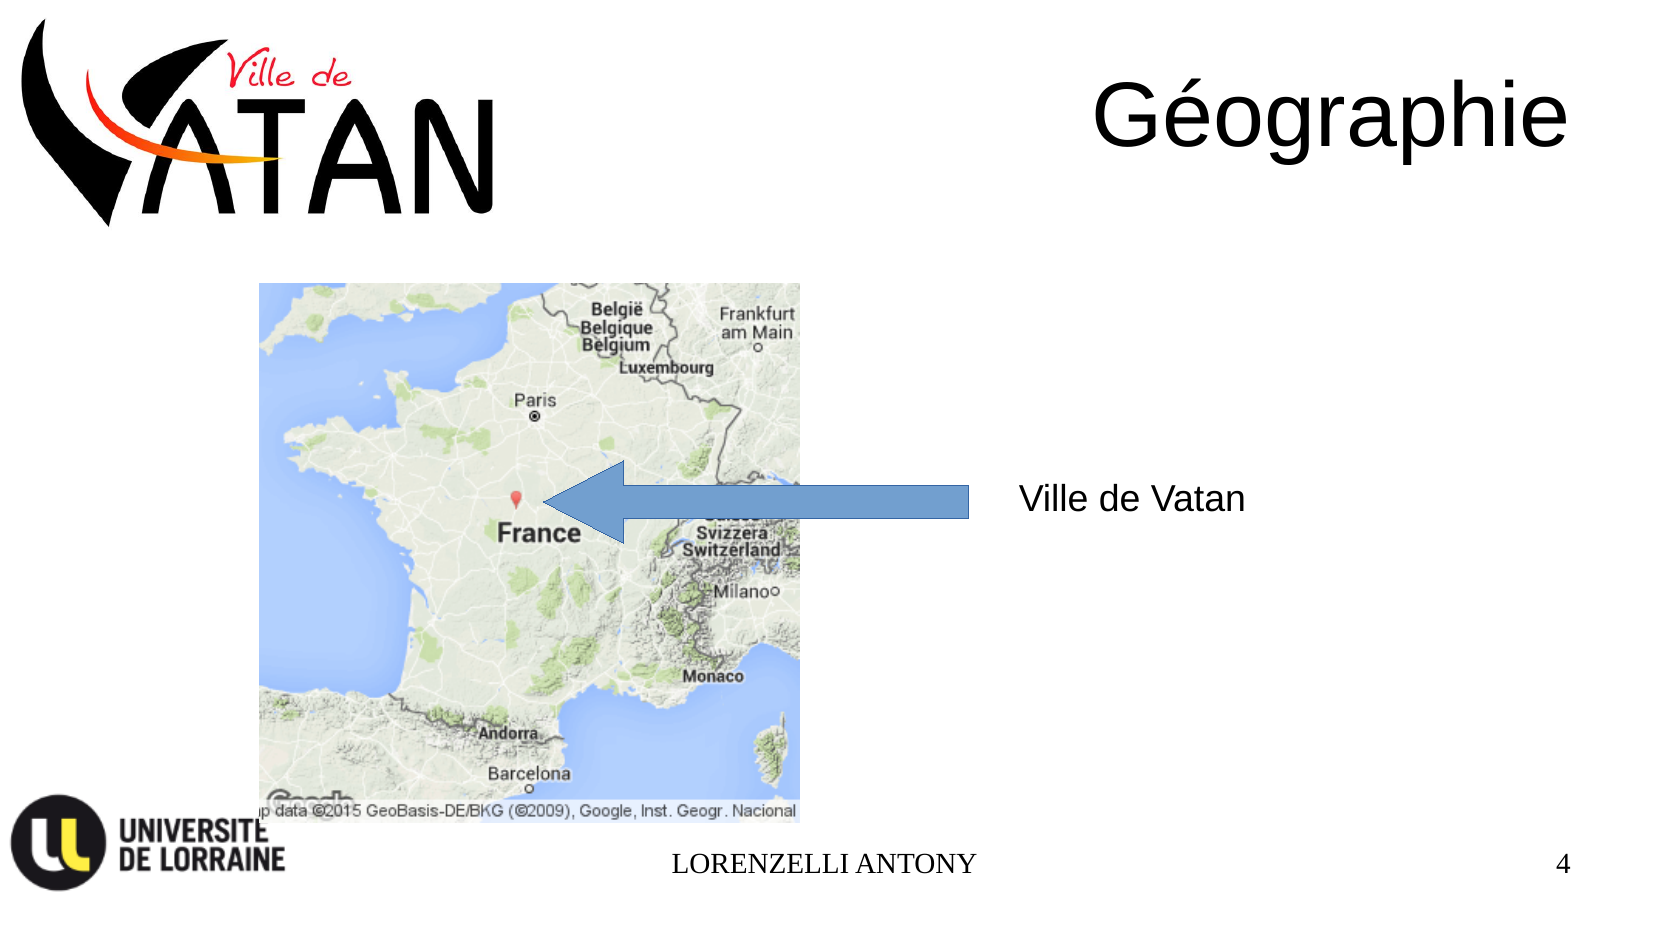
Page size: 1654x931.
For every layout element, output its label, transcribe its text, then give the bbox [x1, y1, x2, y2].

title Géographie [82, 37, 1571, 193]
text_box [543, 460, 969, 544]
text_box Ville de Vatan [1003, 470, 1583, 544]
picture [3, 283, 800, 931]
picture [0, 0, 520, 255]
